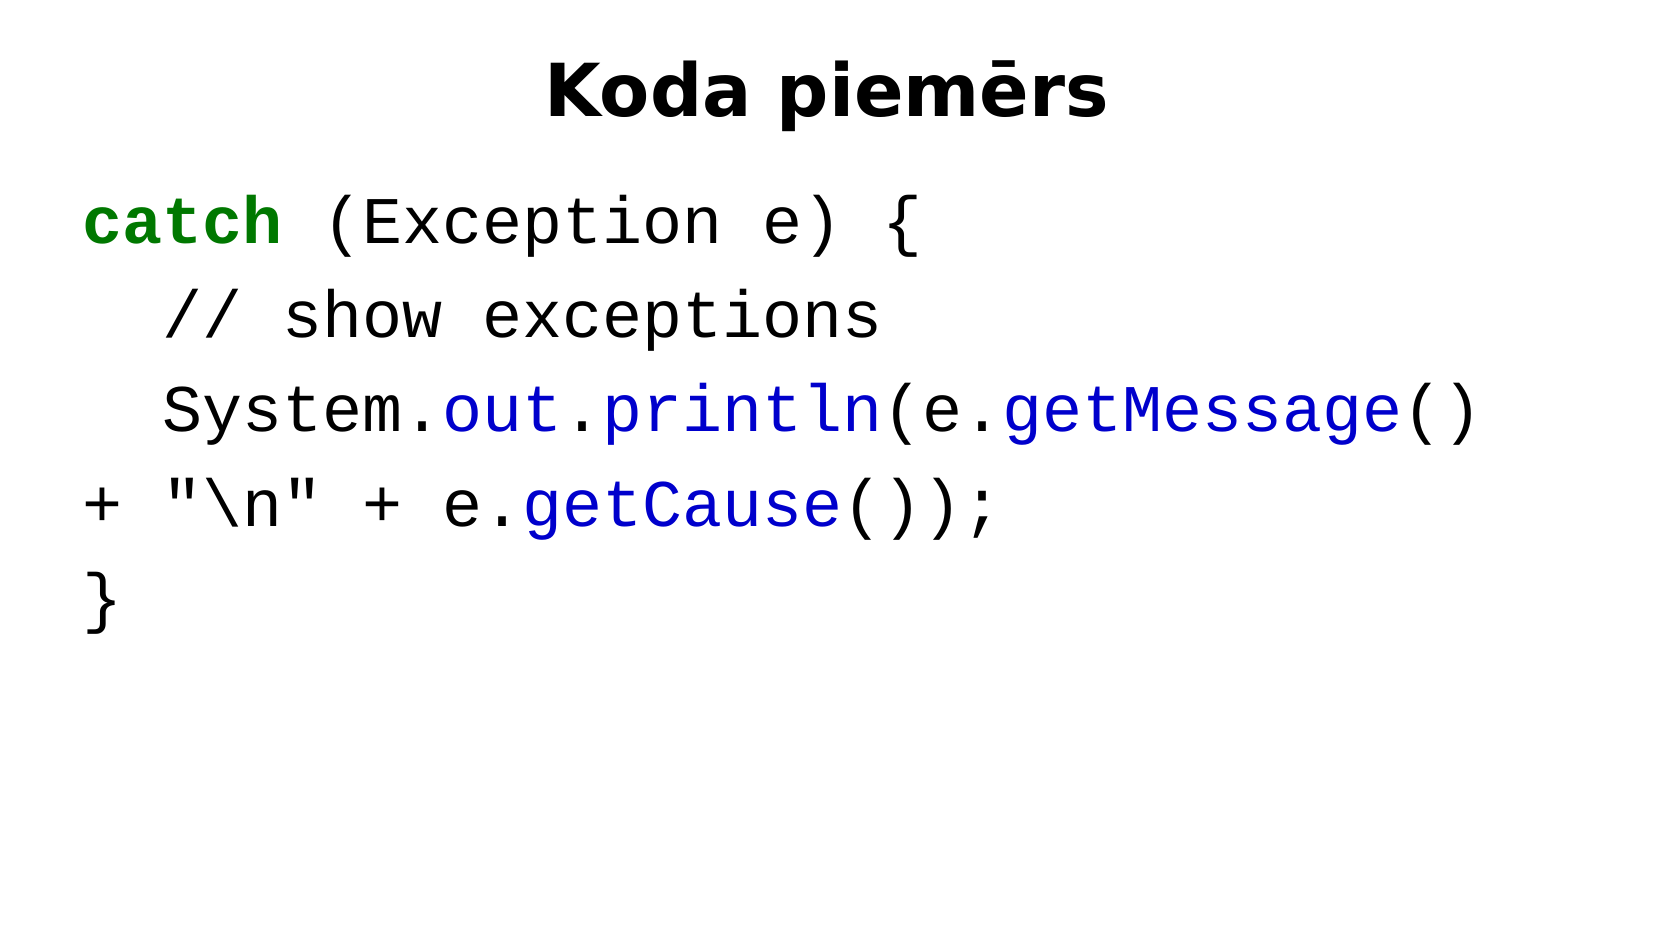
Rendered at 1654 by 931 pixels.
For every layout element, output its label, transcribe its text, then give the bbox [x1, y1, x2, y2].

title Koda piemērs [82, 37, 1571, 147]
list catch (Exception e) { // show exceptions System.out.println(e.getMessage() + "\n" + e.getCause()); } [82, 168, 1538, 889]
